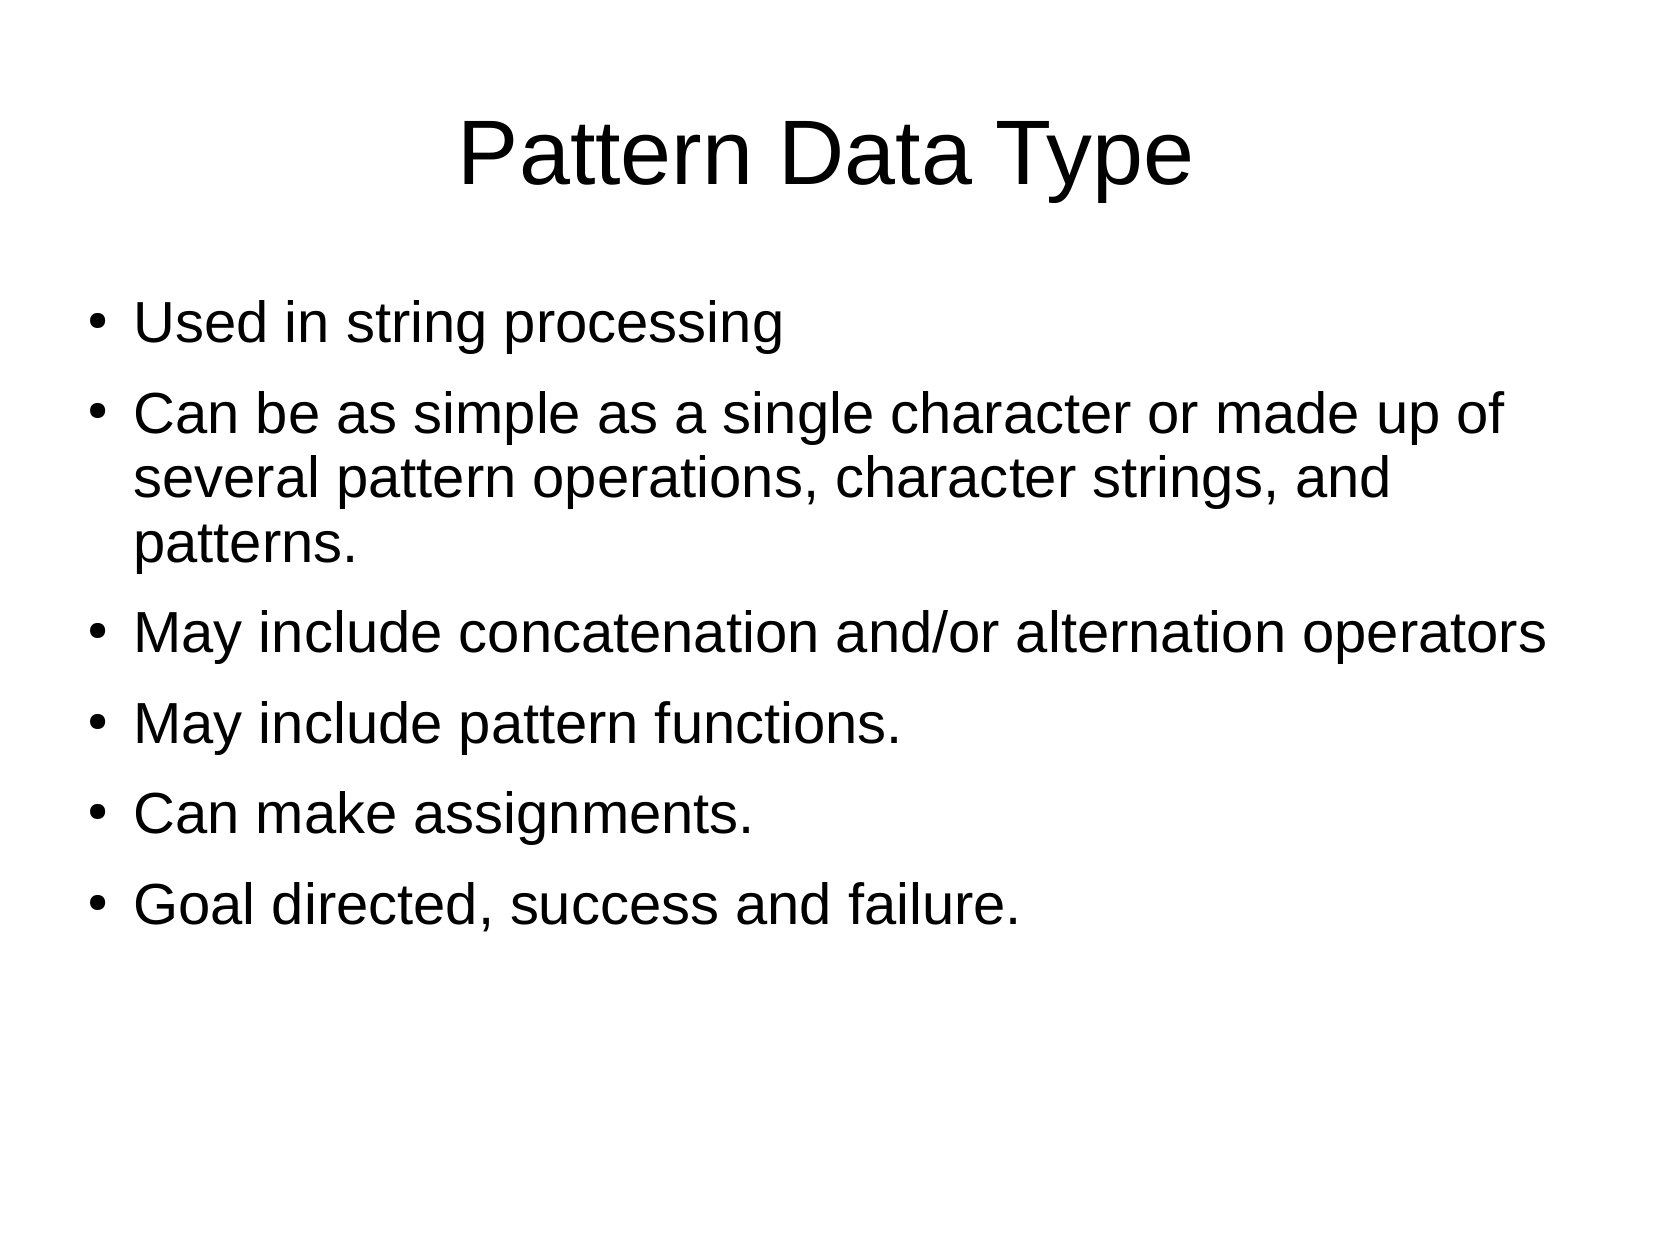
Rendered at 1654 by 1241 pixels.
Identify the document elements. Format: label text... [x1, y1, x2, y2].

title Pattern Data Type [82, 49, 1571, 257]
list Used in string processing Can be as simple as a single character or made up of several pattern operations, character strings, and patterns. May include concatenation and/or alternation operators May include pattern functions. Can make assignments. Goal directed, success and failure. [71, 290, 1561, 1010]
